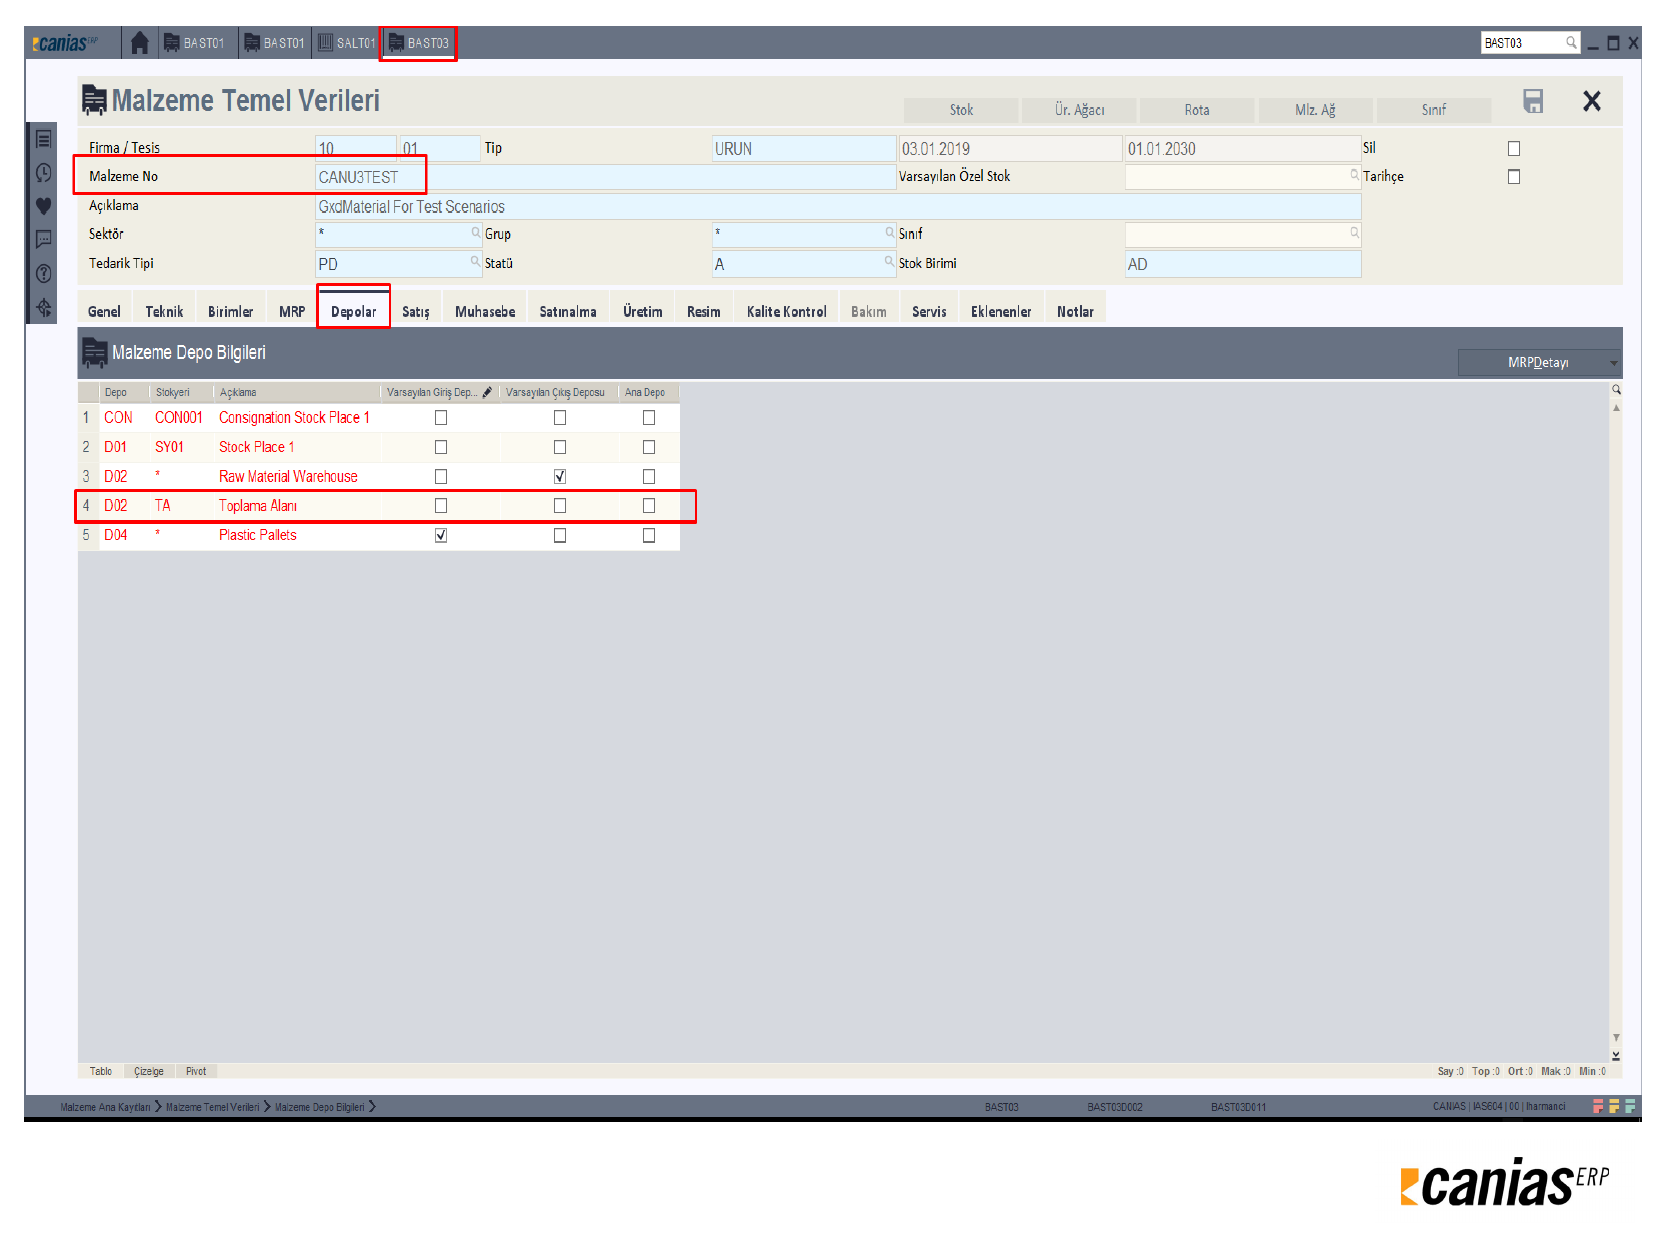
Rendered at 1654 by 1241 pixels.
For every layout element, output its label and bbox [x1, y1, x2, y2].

picture [1375, 1139, 1635, 1223]
picture [24, 26, 1642, 1123]
